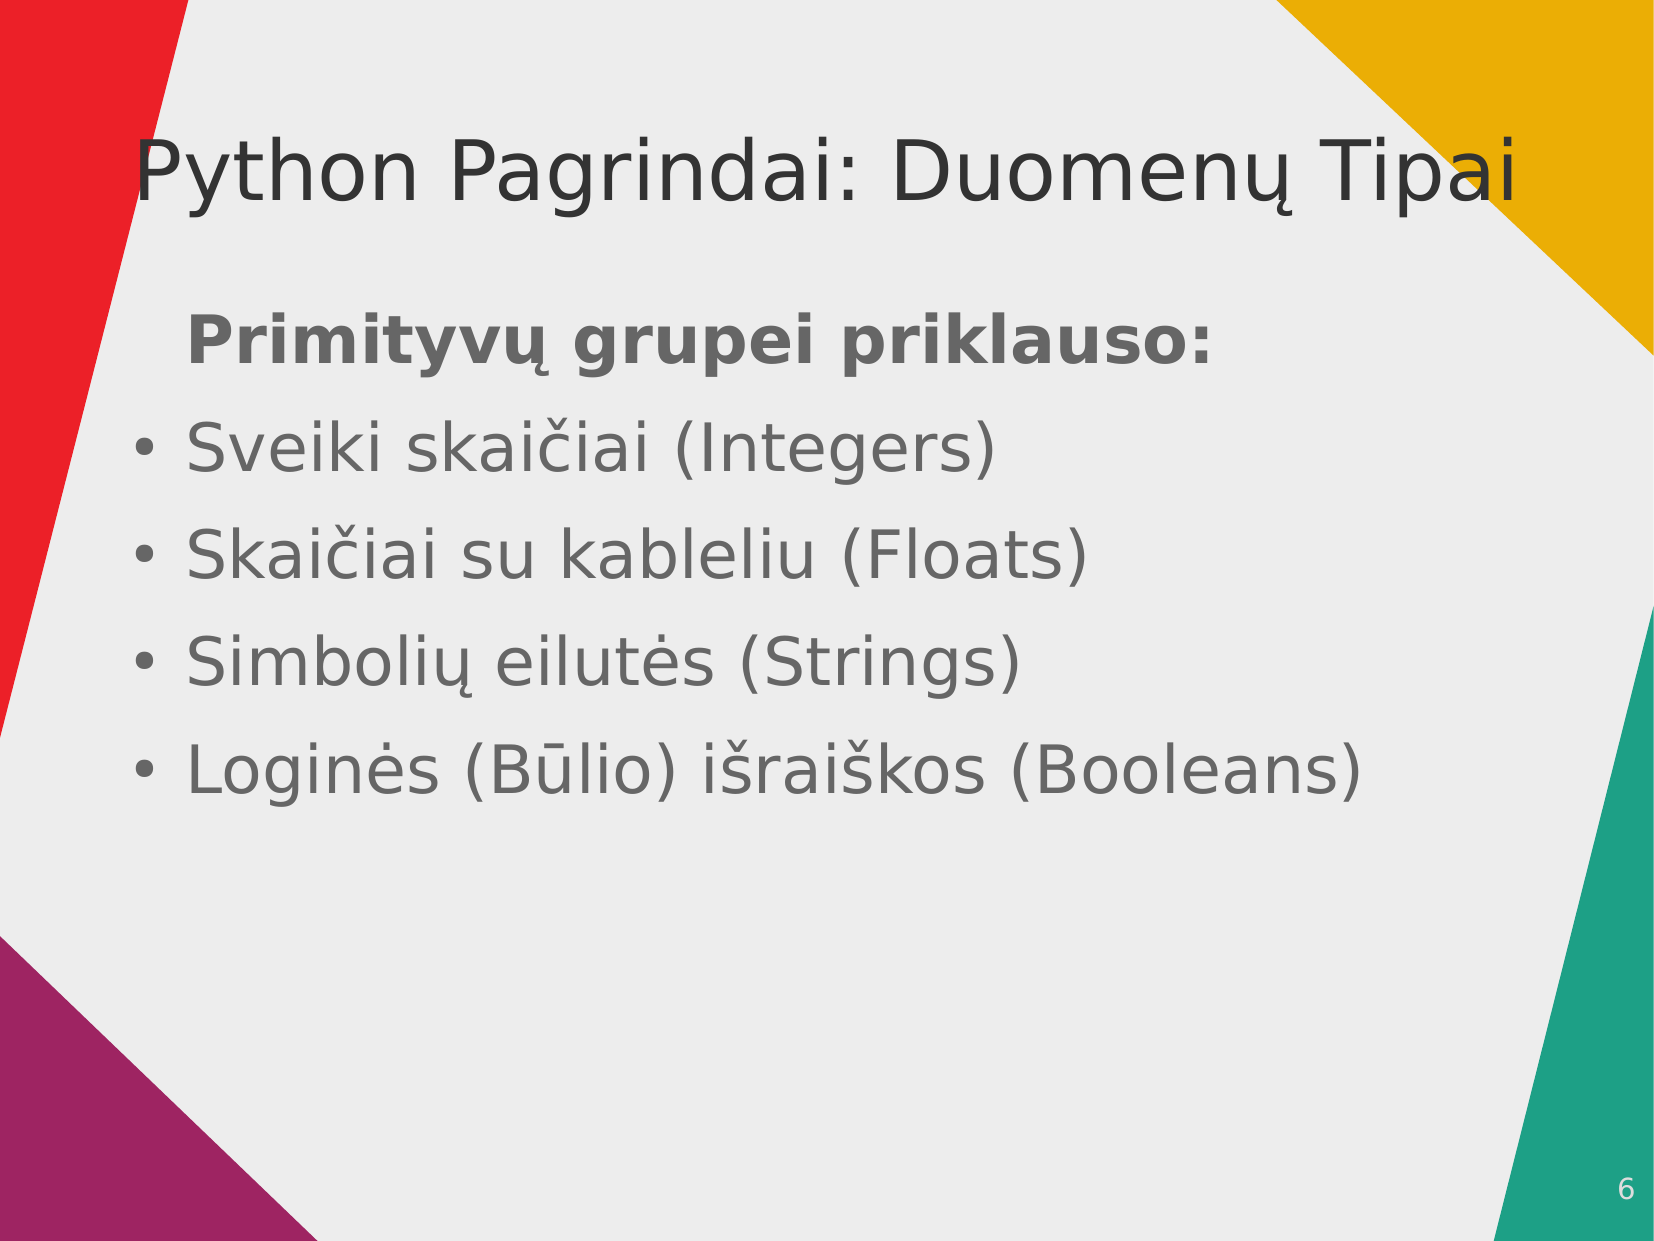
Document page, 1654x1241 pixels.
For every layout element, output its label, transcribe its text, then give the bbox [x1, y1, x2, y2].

list Primityvų grupei priklauso: Sveiki skaičiai (Integers) Skaičiai su kableliu (Floats) Simbolių eilutės (Strings) Loginės (Būlio) išraiškos (Booleans) [114, 302, 1539, 1033]
title Python Pagrindai: Duomenų Tipai [114, 73, 1539, 271]
